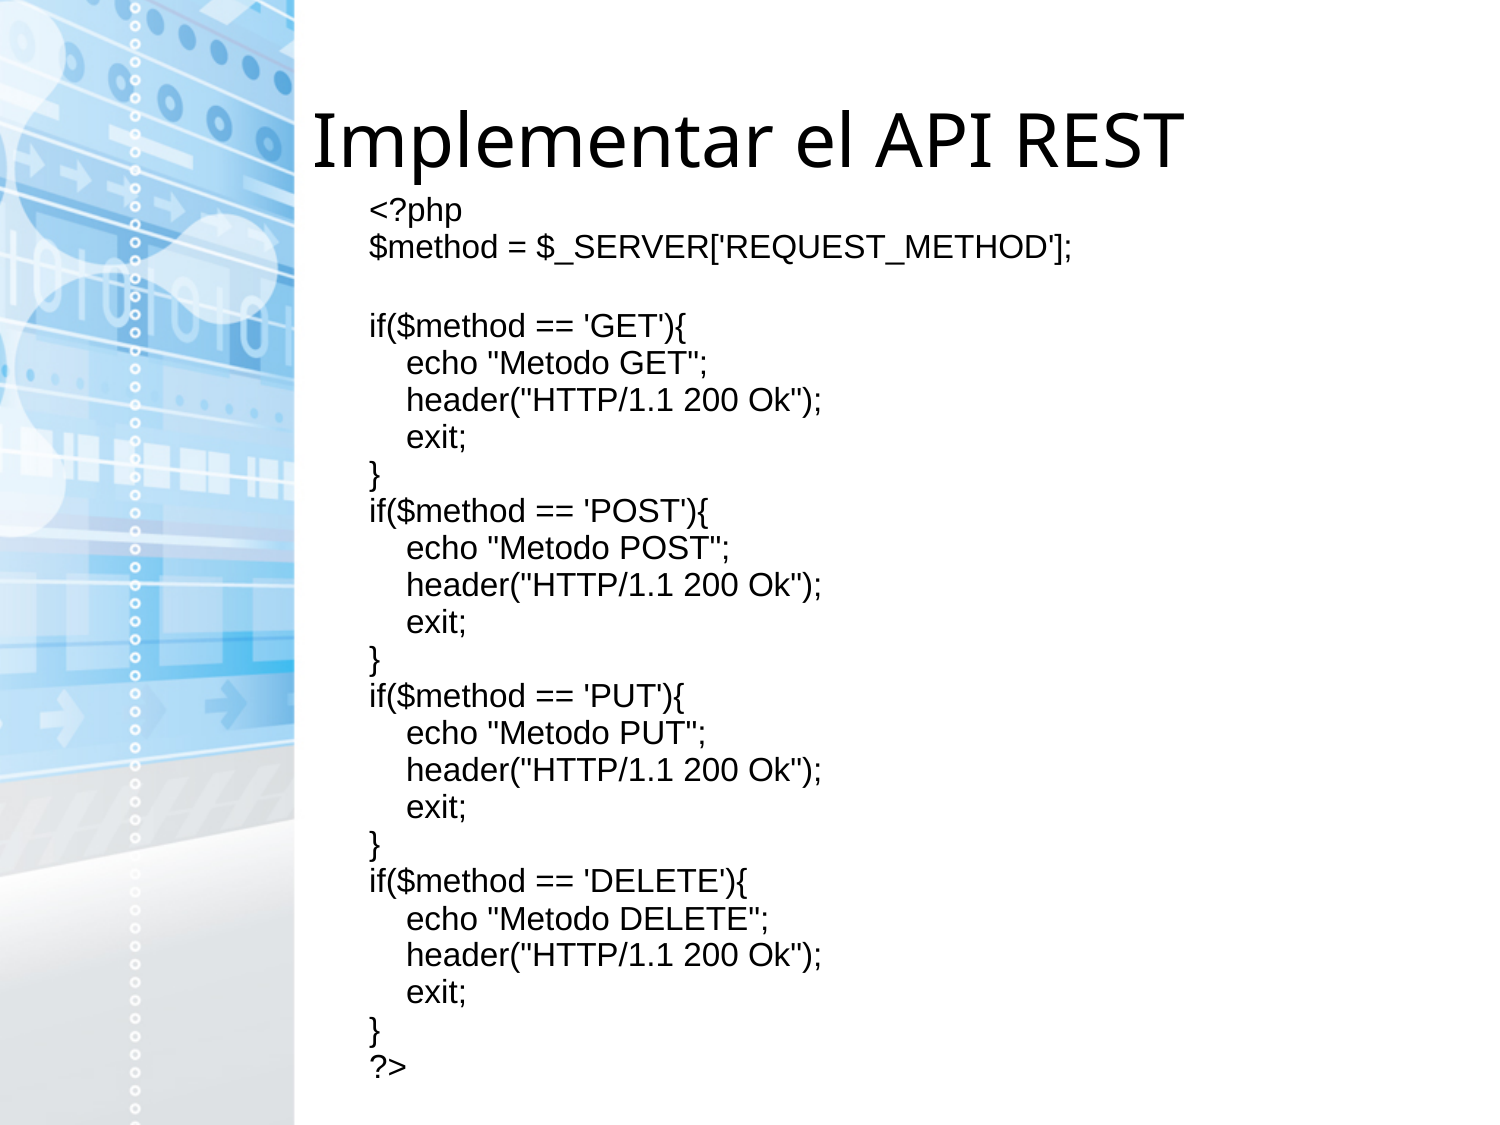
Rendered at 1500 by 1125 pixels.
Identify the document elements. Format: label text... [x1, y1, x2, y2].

text_box <?php $method = $_SERVER['REQUEST_METHOD']; if($method == 'GET'){ echo "Metodo GET"; header("HTTP/1.1 200 Ok"); exit; } if($method == 'POST'){ echo "Metodo POST"; header("HTTP/1.1 200 Ok"); exit; } if($method == 'PUT'){ echo "Metodo PUT"; header("HTTP/1.1 200 Ok"); exit; } if($method == 'DELETE'){ echo "Metodo DELETE"; header("HTTP/1.1 200 Ok"); exit; } ?> [354, 184, 1221, 1093]
picture [0, 0, 1500, 1125]
title Implementar el API REST [312, 45, 1424, 233]
